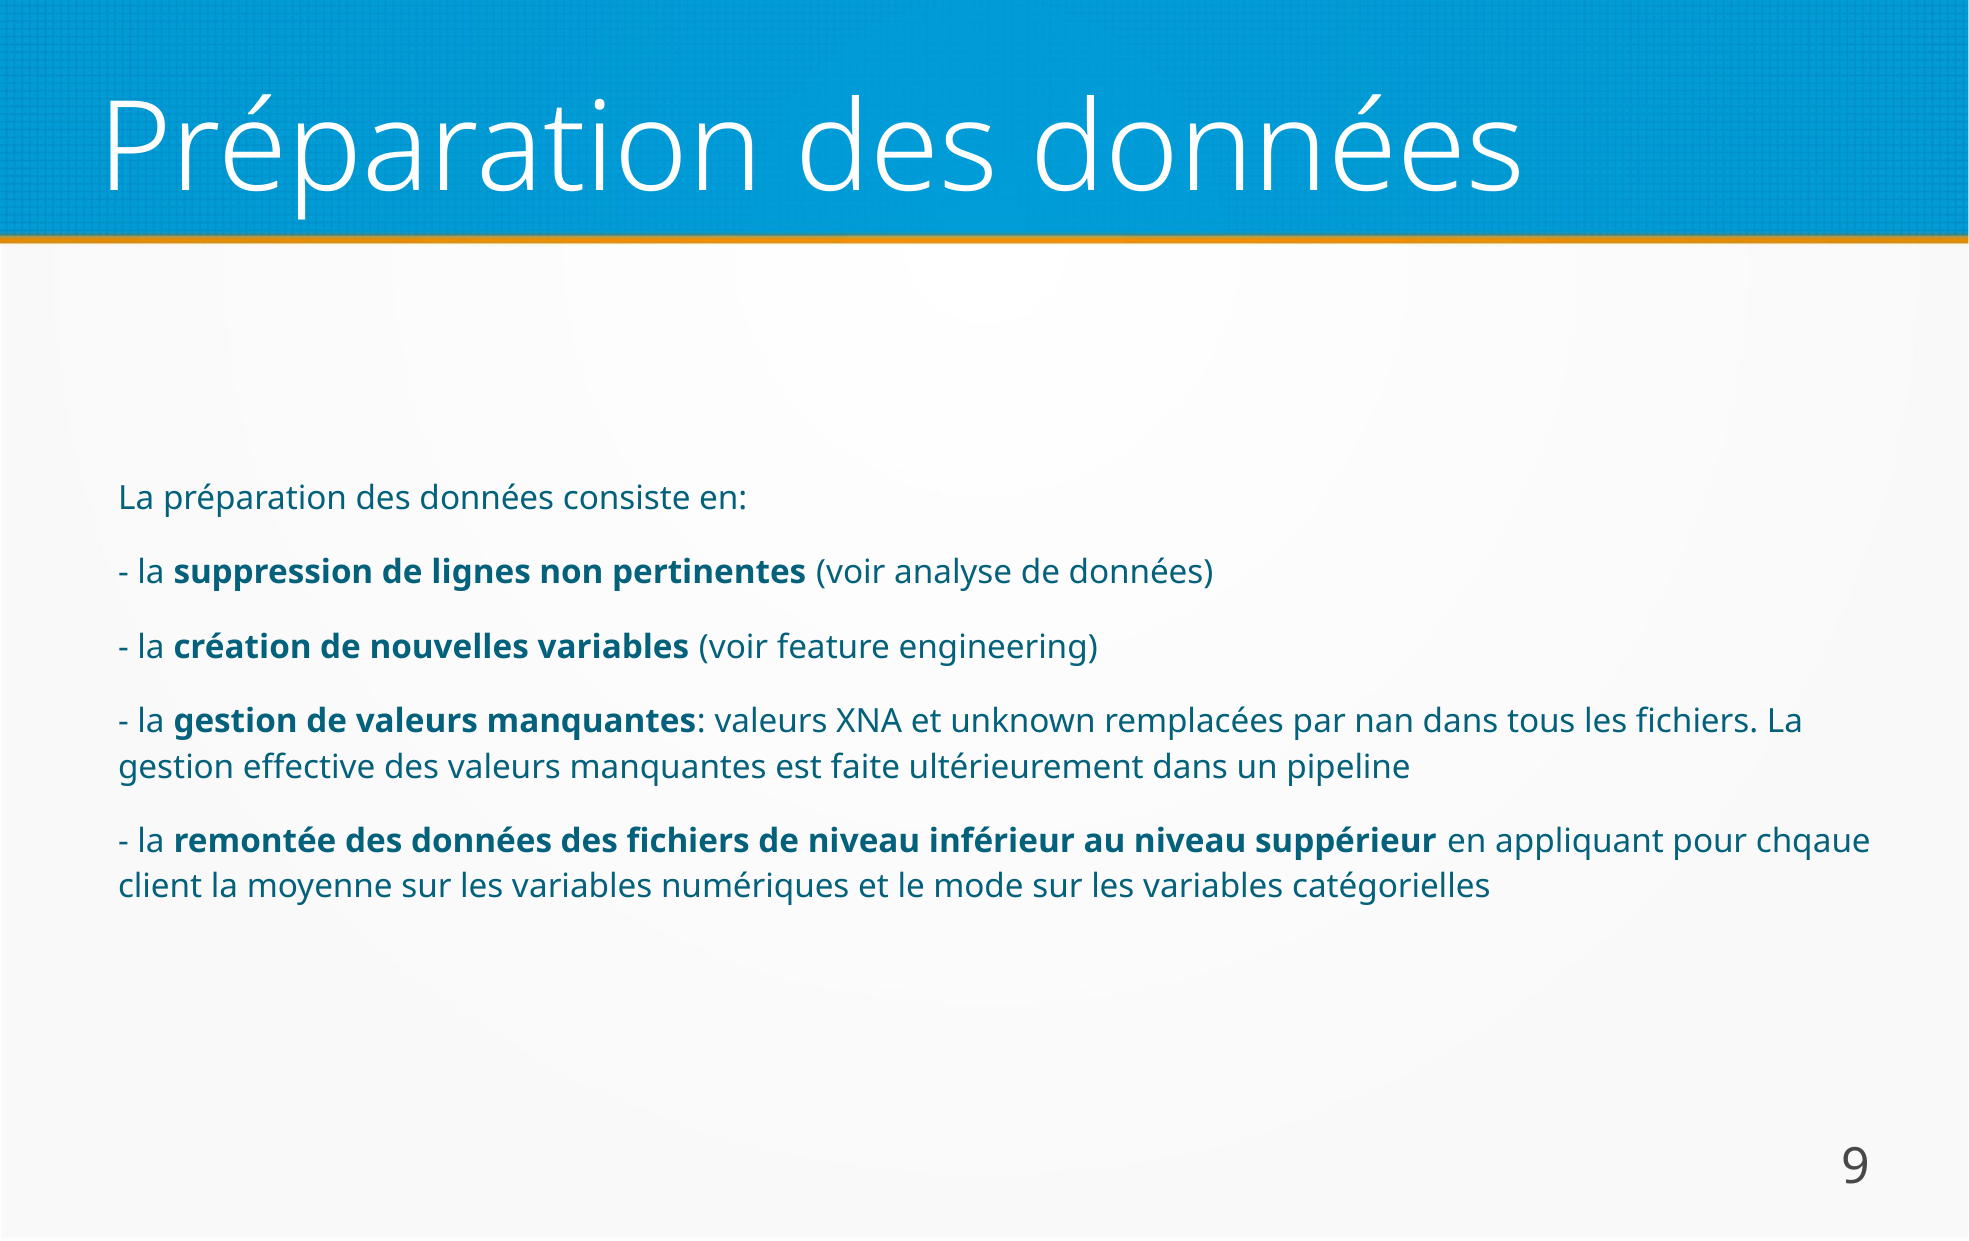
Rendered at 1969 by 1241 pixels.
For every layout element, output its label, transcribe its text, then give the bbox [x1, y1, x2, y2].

picture [0, 233, 1969, 1241]
title Préparation des données [98, 19, 1870, 227]
text_box La préparation des données consiste en: - la suppression de lignes non pertinentes (voir analyse de données) - la création de nouvelles variables (voir feature engineering) - la gestion de valeurs manquantes: valeurs XNA et unknown remplacées par nan dans tous les fichiers. La gestion effective des valeurs manquantes est faite ultérieurement dans un pipeline - la remontée des données des fichiers de niveau inférieur au niveau suppérieur en appliquant pour chqaue client la moyenne sur les variables numériques et le mode sur les variables catégorielles [112, 259, 1890, 1196]
